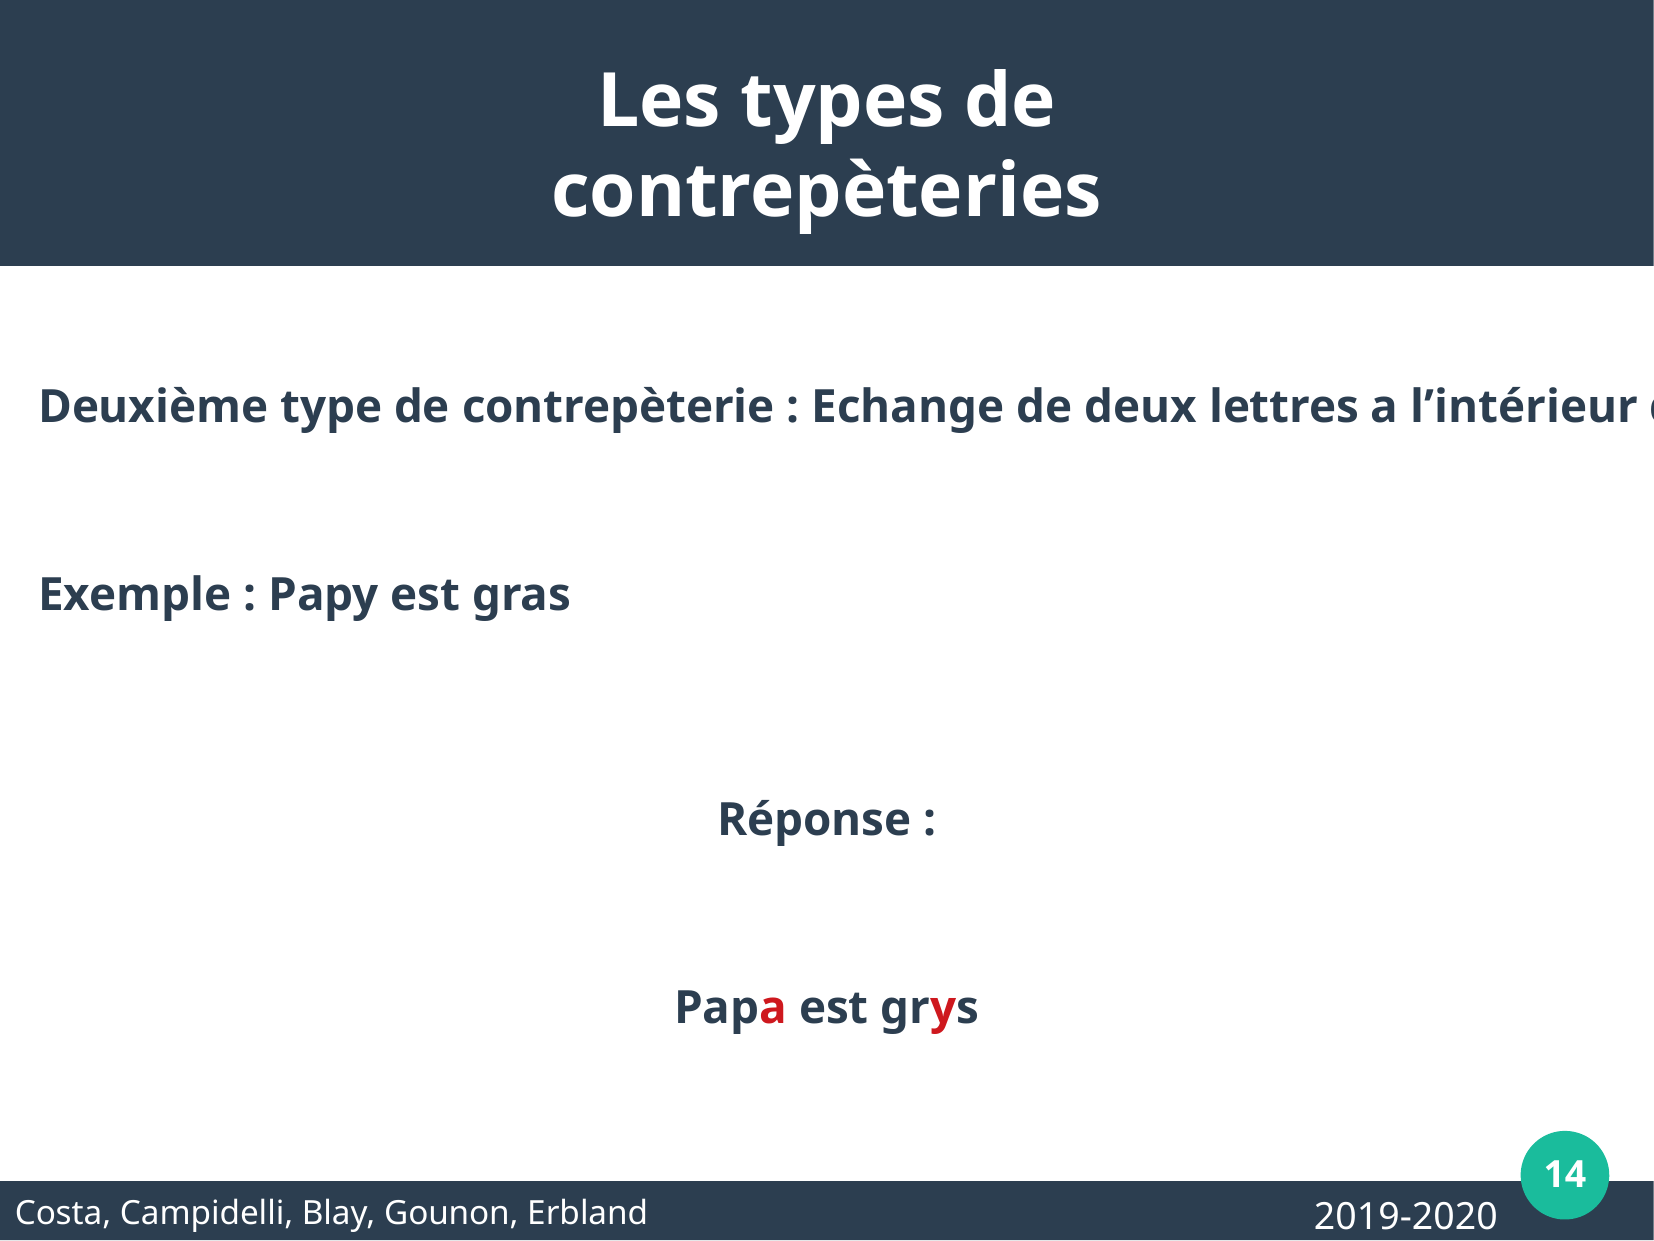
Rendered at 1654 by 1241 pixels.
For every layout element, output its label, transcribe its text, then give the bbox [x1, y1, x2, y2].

text_box Deuxième type de contrepèterie : Echange de deux lettres a l’intérieur du mot. Exemple : Papy est gras [23, 366, 1654, 648]
text_box Costa, Campidelli, Blay, Gounon, Erbland [0, 1181, 1299, 1241]
text_box Réponse : Papa est grys [0, 779, 1654, 1055]
text_box 2019-2020 [1299, 1181, 1536, 1241]
title Les types de contrepèteries [507, 51, 1146, 209]
text_box <numéro> [1505, 1116, 1625, 1181]
text_box Costa, Campidelli, Blay, Gounon, Erbland [1536, 1181, 1654, 1241]
